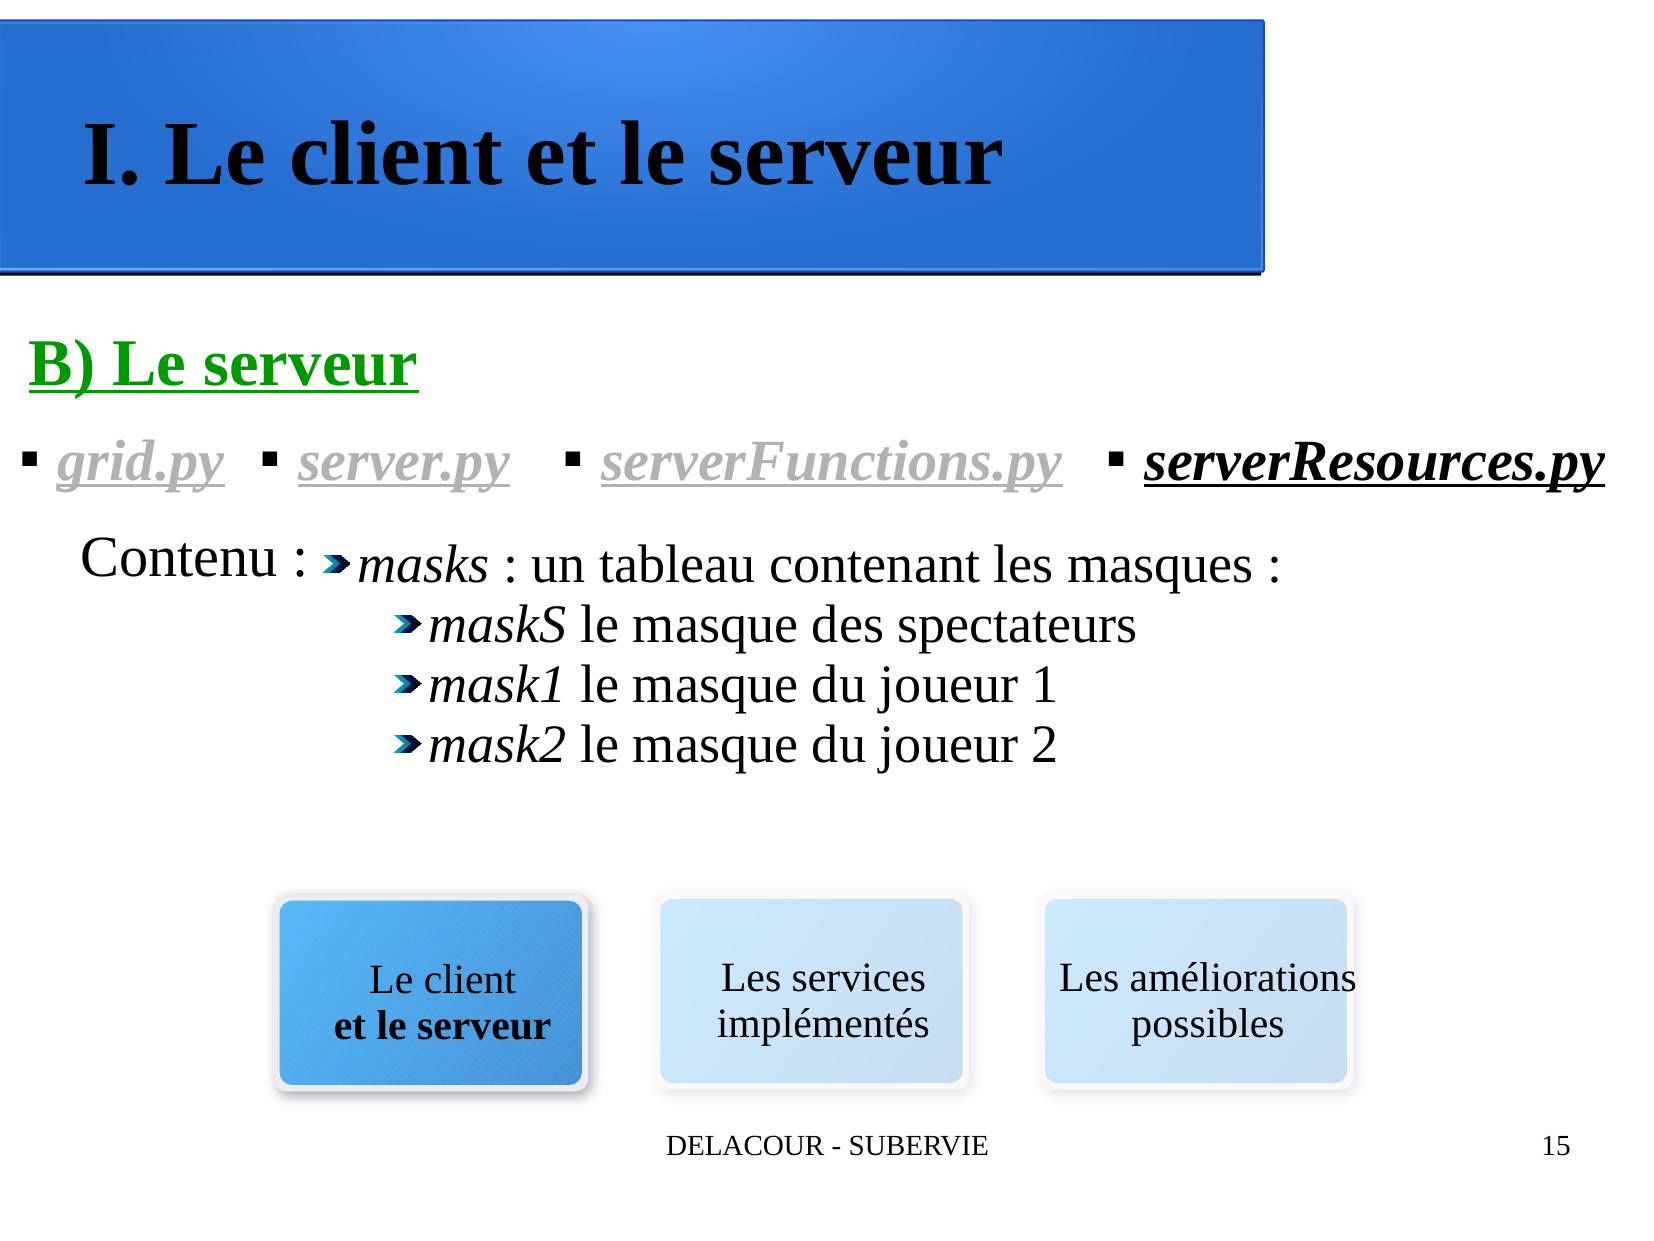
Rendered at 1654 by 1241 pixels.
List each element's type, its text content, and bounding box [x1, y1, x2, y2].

picture [1027, 878, 1389, 1123]
text_box B) Le serveur [14, 318, 438, 482]
picture [643, 878, 1004, 1123]
text_box grid.py [7, 420, 244, 513]
text_box serverFunctions.py [550, 420, 1094, 513]
picture [262, 880, 624, 1124]
text_box Contenu : [65, 517, 324, 598]
text_box serverResources.py [1094, 420, 1638, 566]
title I. Le client et le serveur [82, 94, 1264, 213]
text_box masks : un tableau contenant les masques : maskS le masque des spectateurs mask1 le masque du joueur 1 mask2 le masque du joueur 2 [307, 526, 1299, 786]
text_box server.py [248, 420, 550, 513]
